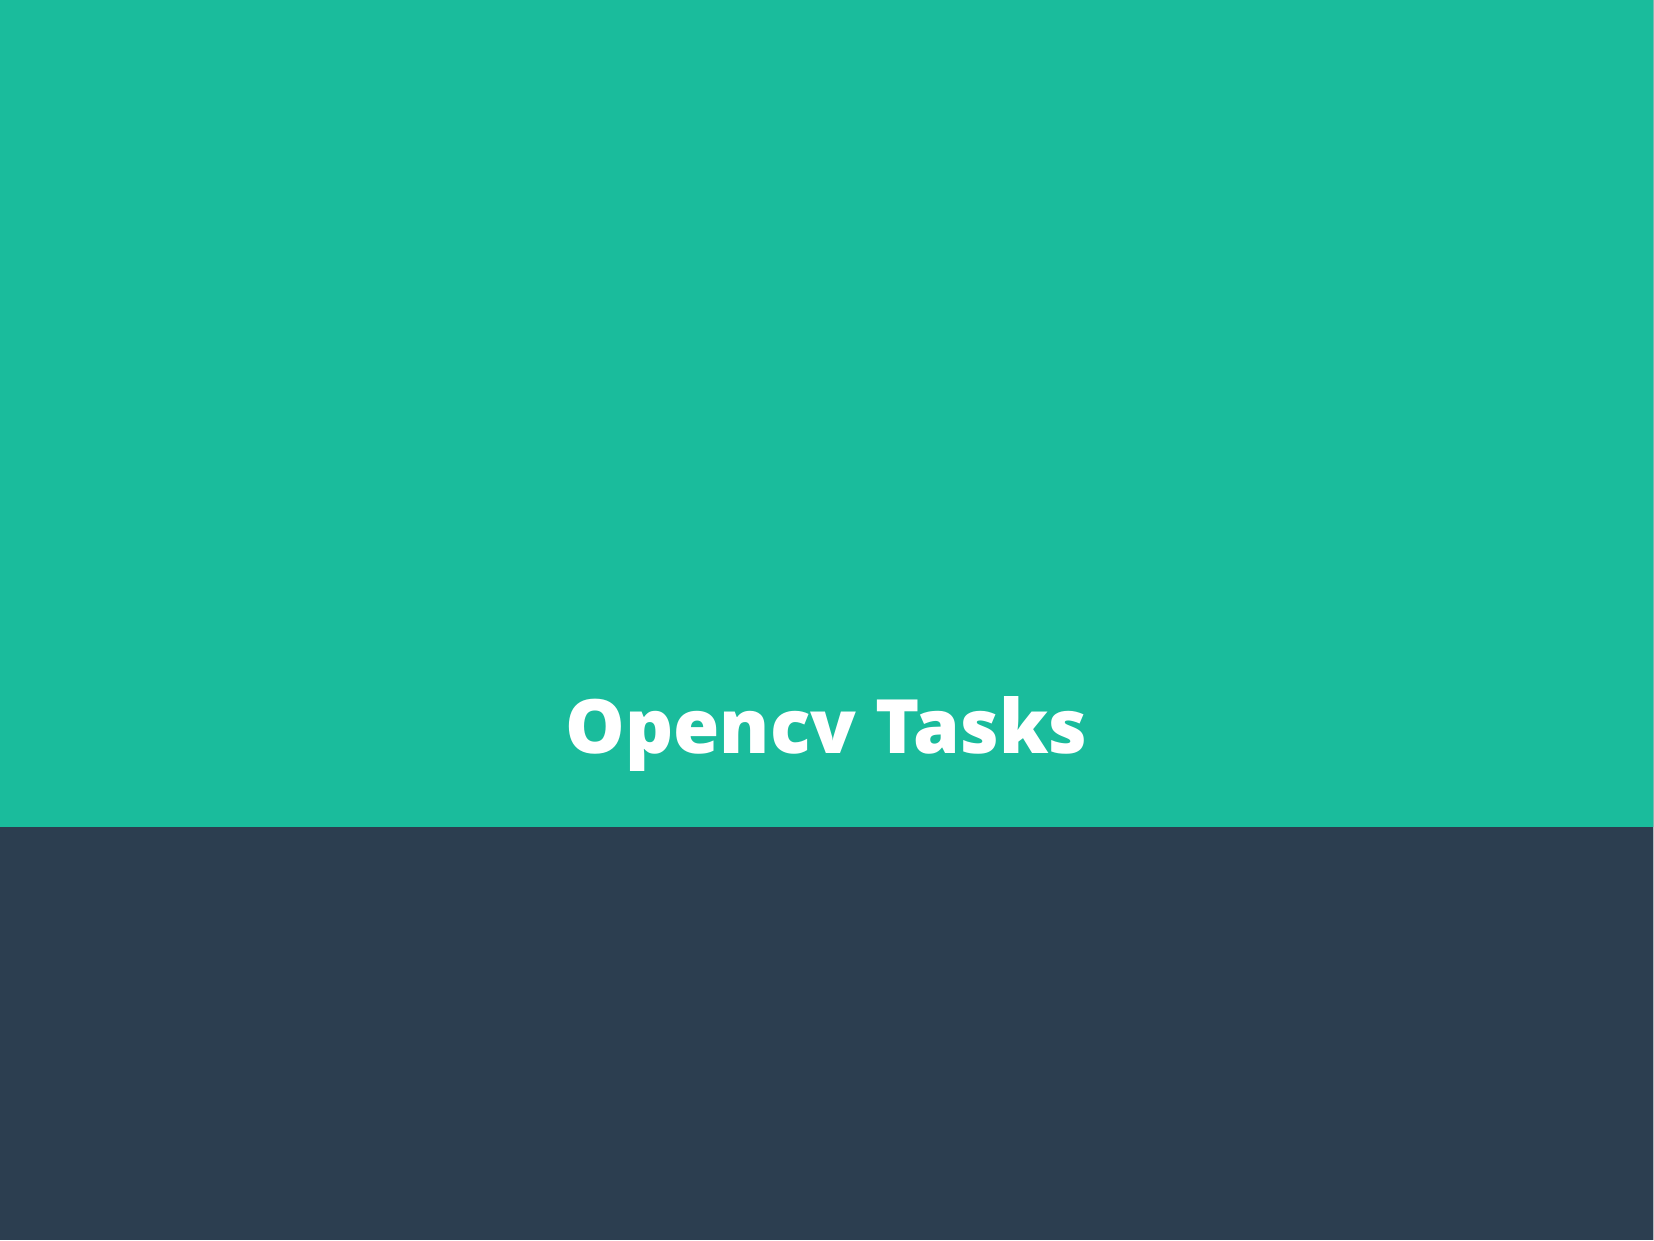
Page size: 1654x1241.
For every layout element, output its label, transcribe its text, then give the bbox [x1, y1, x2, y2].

title Opencv Tasks [59, 620, 1595, 778]
